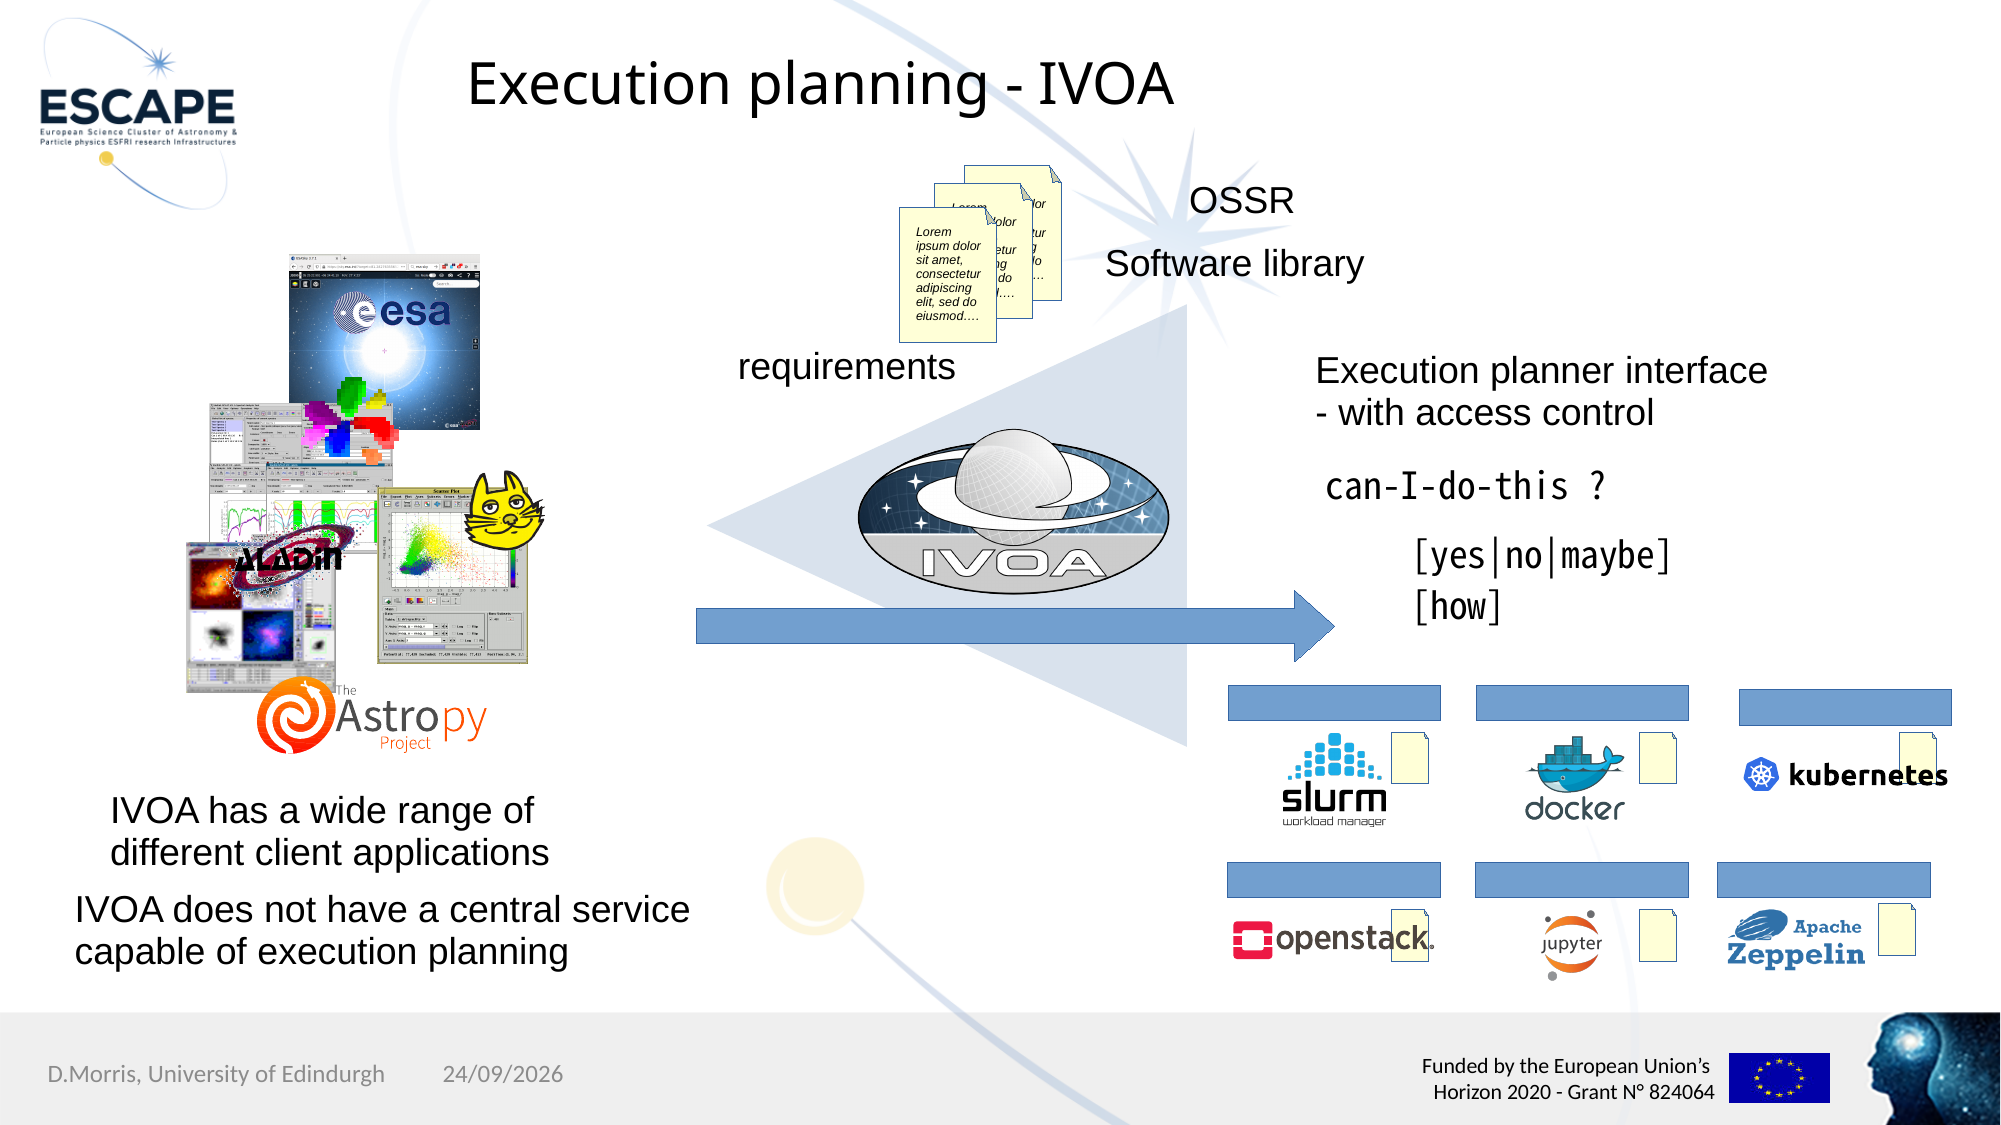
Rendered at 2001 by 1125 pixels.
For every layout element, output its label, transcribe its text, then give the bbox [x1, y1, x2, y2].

text_box Lorem ipsum dolor sit amet, consectetur adipiscing elit, sed do eiusmod…. [936, 194, 1035, 308]
text_box [696, 590, 1335, 747]
text_box [yes|no|maybe] [1396, 517, 1690, 588]
text_box [1035, 290, 1062, 301]
text_box [1391, 955, 1429, 962]
text_box can-I-do-this ? [1311, 448, 1794, 518]
text_box Software library [1089, 235, 1380, 293]
text_box [1878, 903, 1916, 956]
text_box [1228, 685, 1441, 721]
text_box [899, 165, 1058, 343]
text_box [706, 465, 838, 587]
text_box [1739, 689, 1952, 726]
text_box [950, 304, 1187, 413]
text_box [1227, 862, 1441, 898]
text_box [1391, 732, 1429, 784]
text_box [1475, 862, 1689, 898]
picture [0, 0, 2001, 1125]
text_box Lorem ipsum dolor sit amet, consectetur adipiscing elit, sed do eiusmod…. [901, 217, 999, 331]
text_box requirements [723, 338, 972, 396]
text_box [1639, 909, 1677, 962]
text_box [1717, 862, 1931, 898]
text_box OSSR [1170, 172, 1315, 229]
text_box [1391, 909, 1429, 925]
text_box Execution planner interface - with access control [1300, 342, 1784, 442]
text_box [1476, 685, 1689, 721]
text_box [1639, 732, 1677, 784]
title Execution planning - IVOA [450, 11, 1647, 150]
text_box Lorem ipsum dolor sit amet, consectetur adipiscing elit, sed do eiusmod…. [966, 176, 1064, 290]
text_box [999, 308, 1033, 319]
slide_number 15/04/2021 [427, 1042, 684, 1103]
text_box IVOA has a wide range of different client applications [95, 782, 565, 881]
footer D.Morris, University of Edindurgh [32, 1042, 414, 1103]
text_box IVOA does not have a central service capable of execution planning [59, 881, 706, 980]
text_box [1899, 732, 1937, 755]
text_box [how] [1396, 568, 1681, 638]
